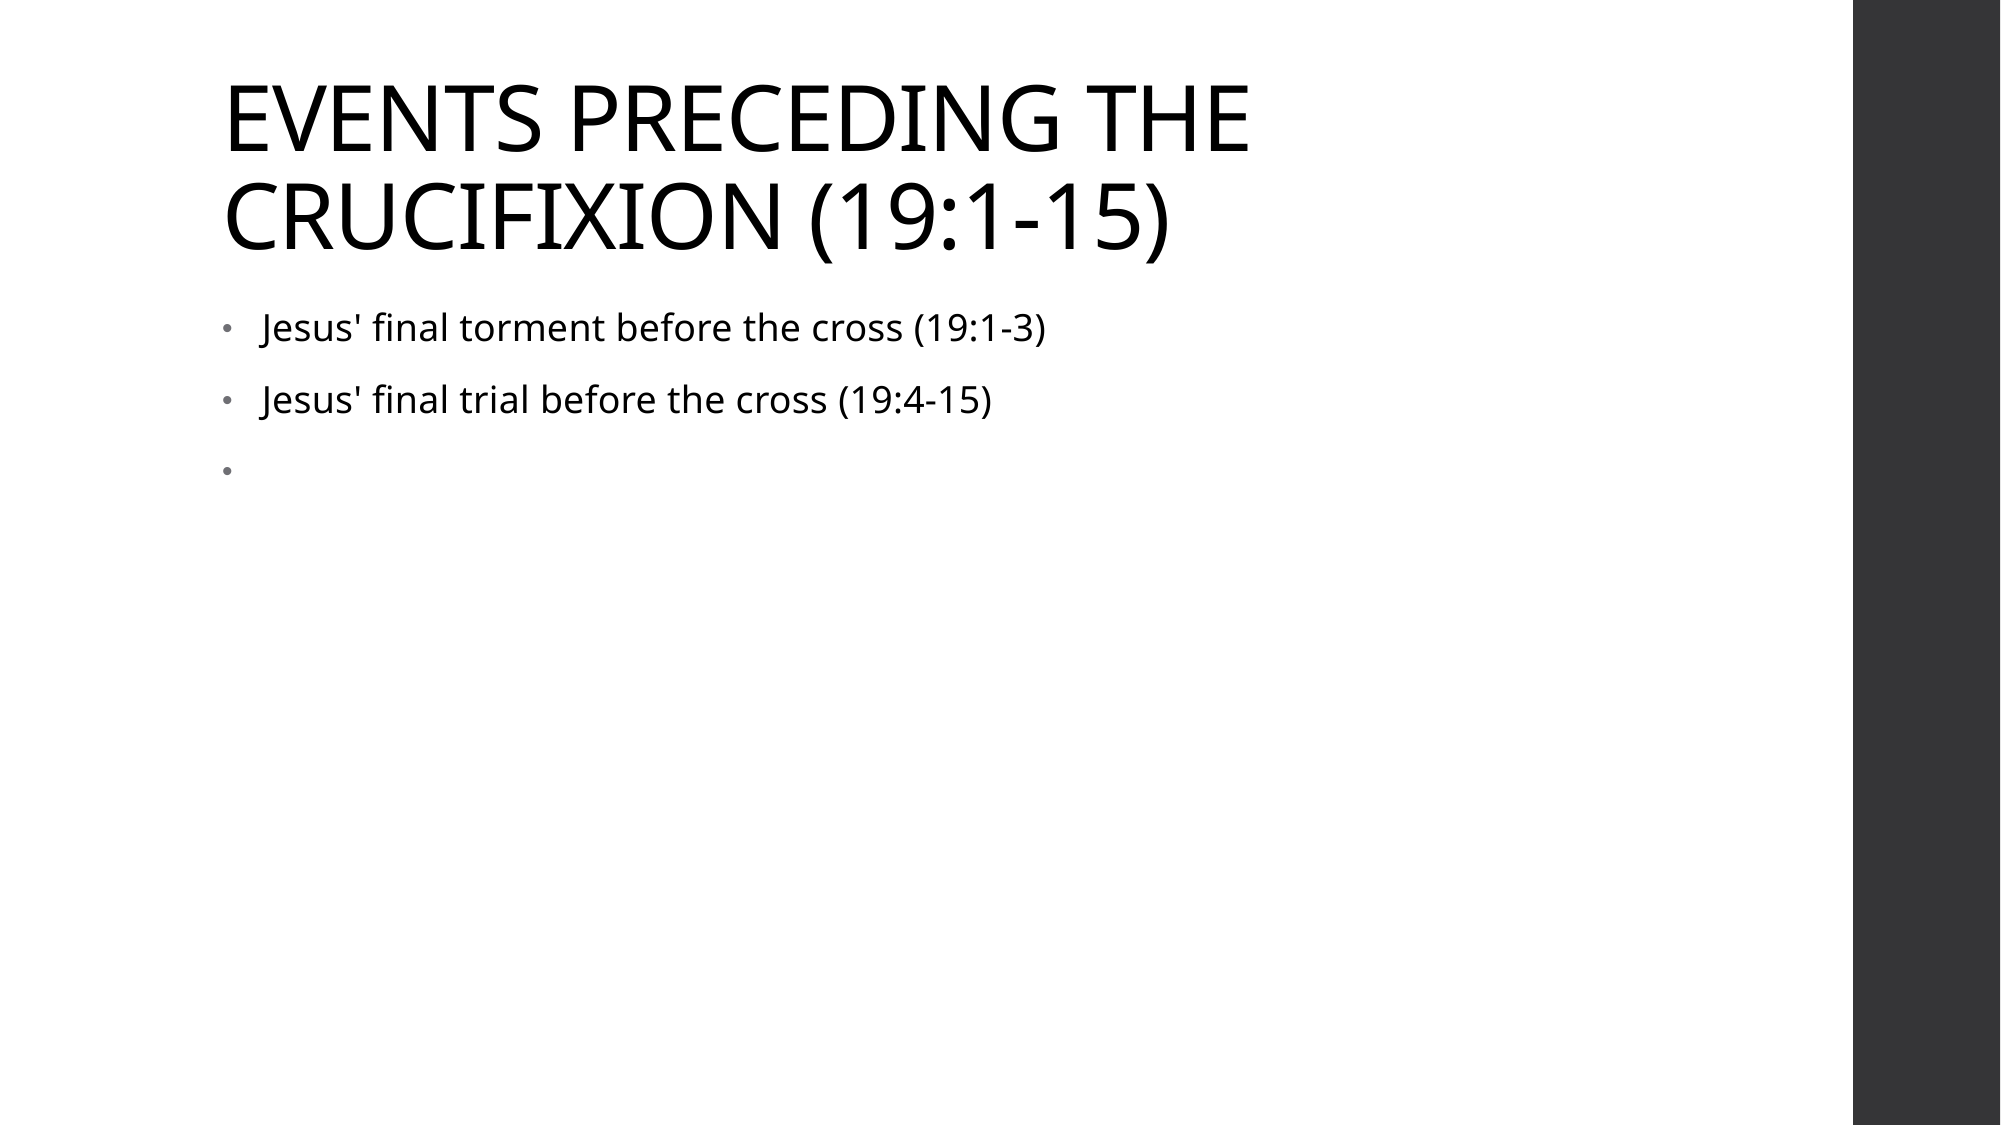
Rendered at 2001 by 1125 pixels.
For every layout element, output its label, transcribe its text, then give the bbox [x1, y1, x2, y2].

list Jesus' final torment before the cross (19:1-3) Jesus' final trial before the cross (19:4-15) [206, 299, 1617, 1014]
title EVENTS PRECEDING THE CRUCIFIXION (19:1-15) [206, 60, 1797, 278]
